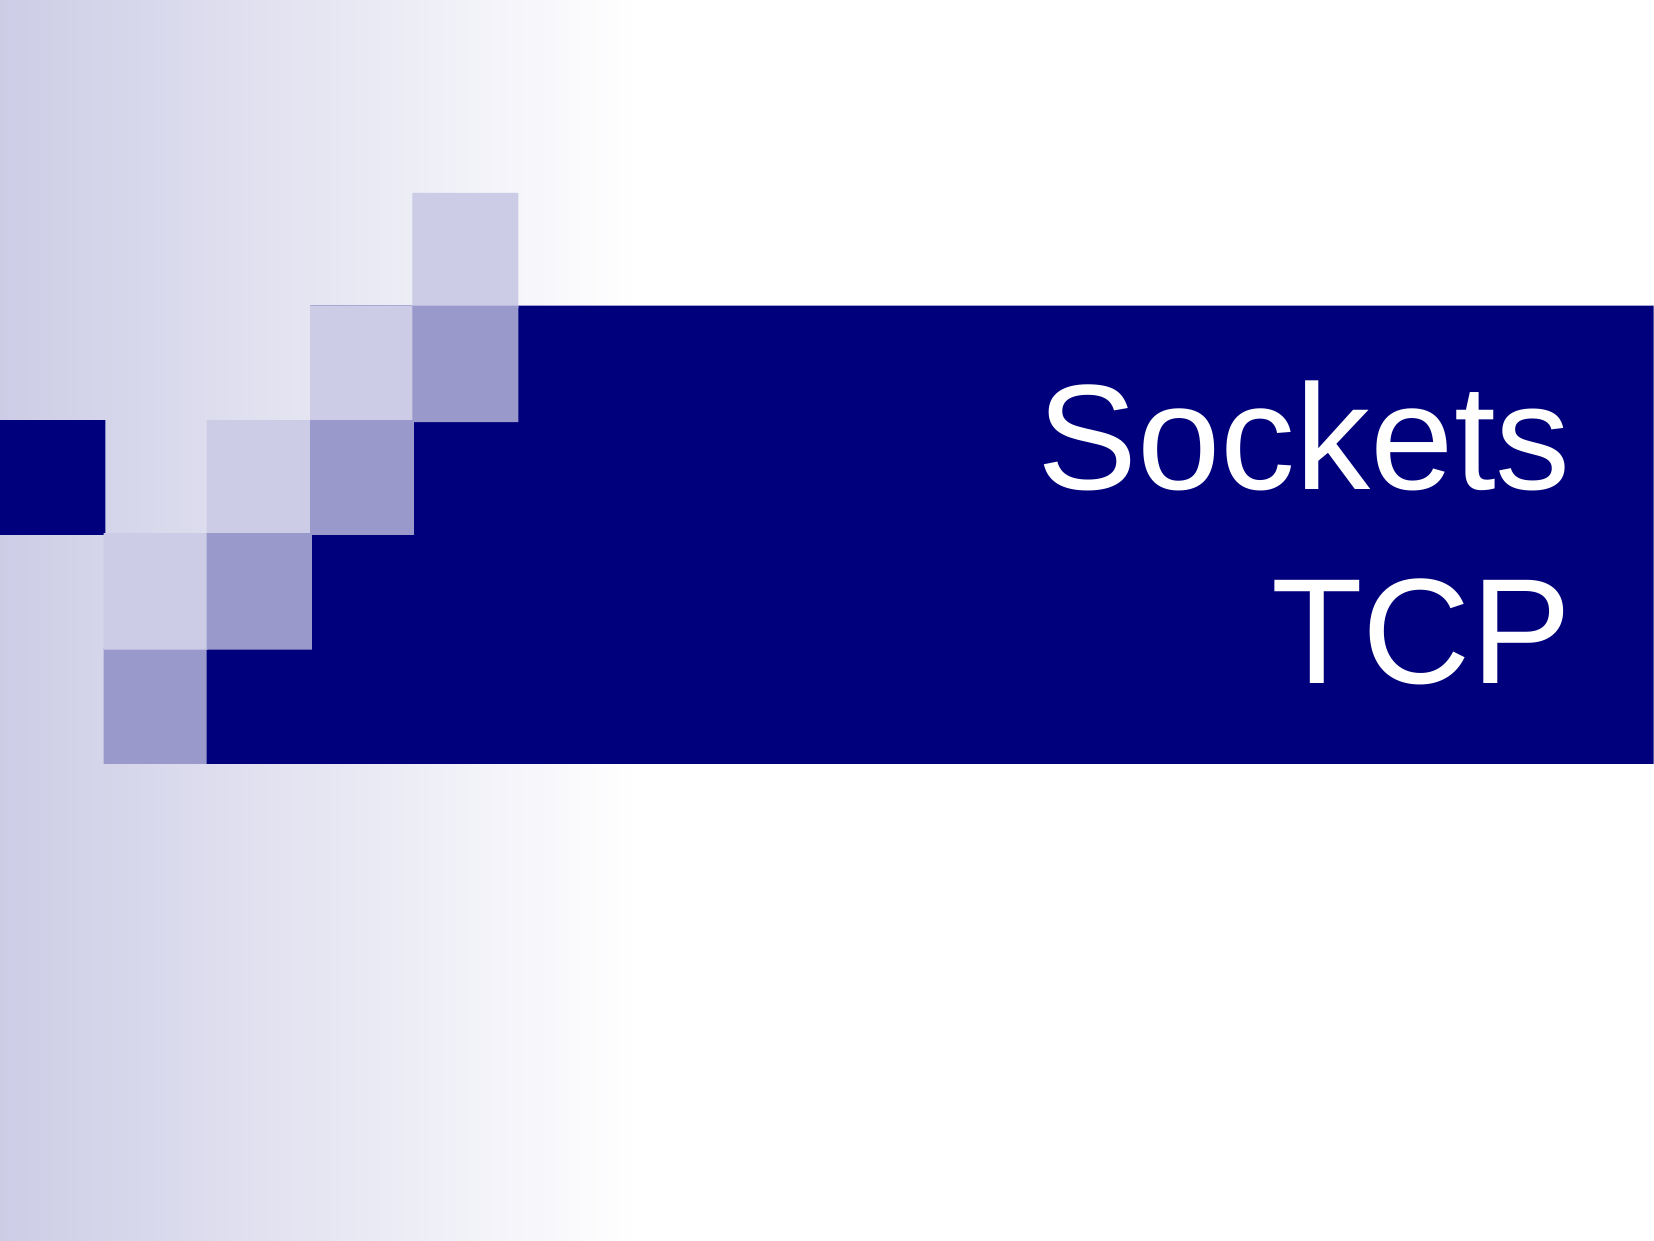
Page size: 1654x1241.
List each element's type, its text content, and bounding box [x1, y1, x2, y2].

subtitle Sockets TCP [82, 135, 1572, 940]
